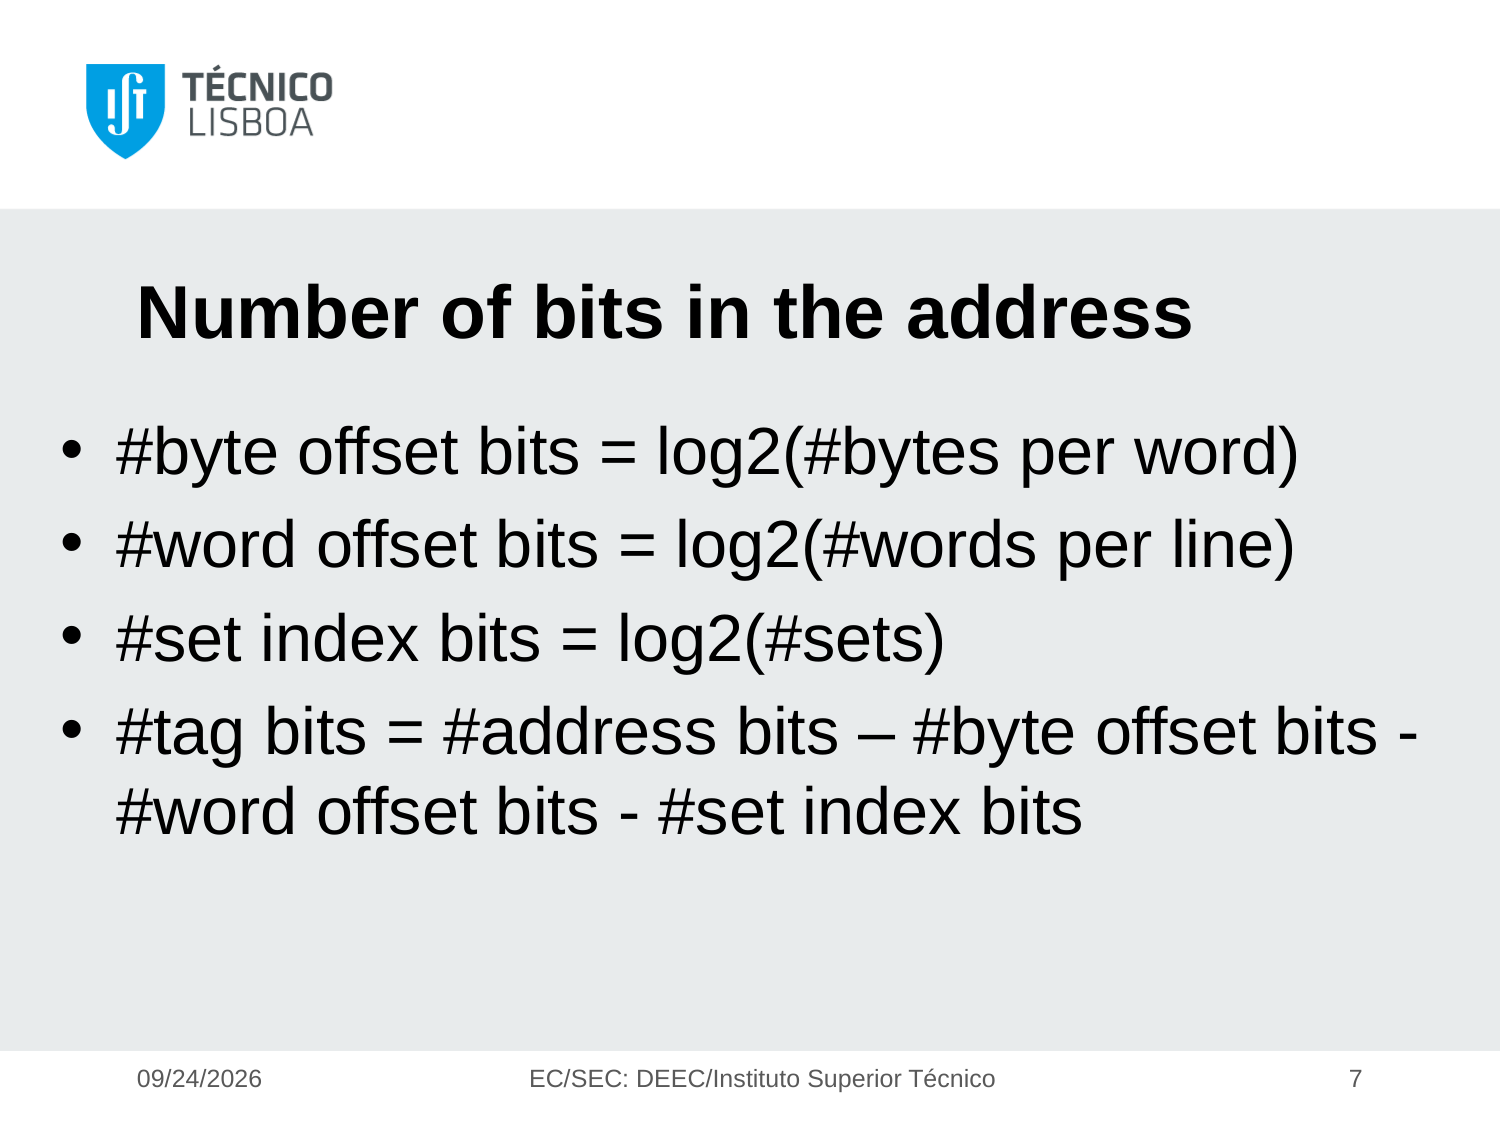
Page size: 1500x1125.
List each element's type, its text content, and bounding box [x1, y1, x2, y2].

slide_number <number> [1077, 1052, 1378, 1103]
slide_number 12/17/2020 [121, 1052, 425, 1103]
list #byte offset bits = log2(#bytes per word) #word offset bits = log2(#words per line) #set index bits = log2(#sets) #tag bits = #address bits – #byte offset bits - #word offset bits - #set index bits [45, 400, 1441, 1005]
title Number of bits in the address [121, 237, 1378, 381]
picture [0, 0, 1500, 1125]
footer EC/SEC: DEEC/Instituto Superior Técnico [512, 1052, 1021, 1103]
